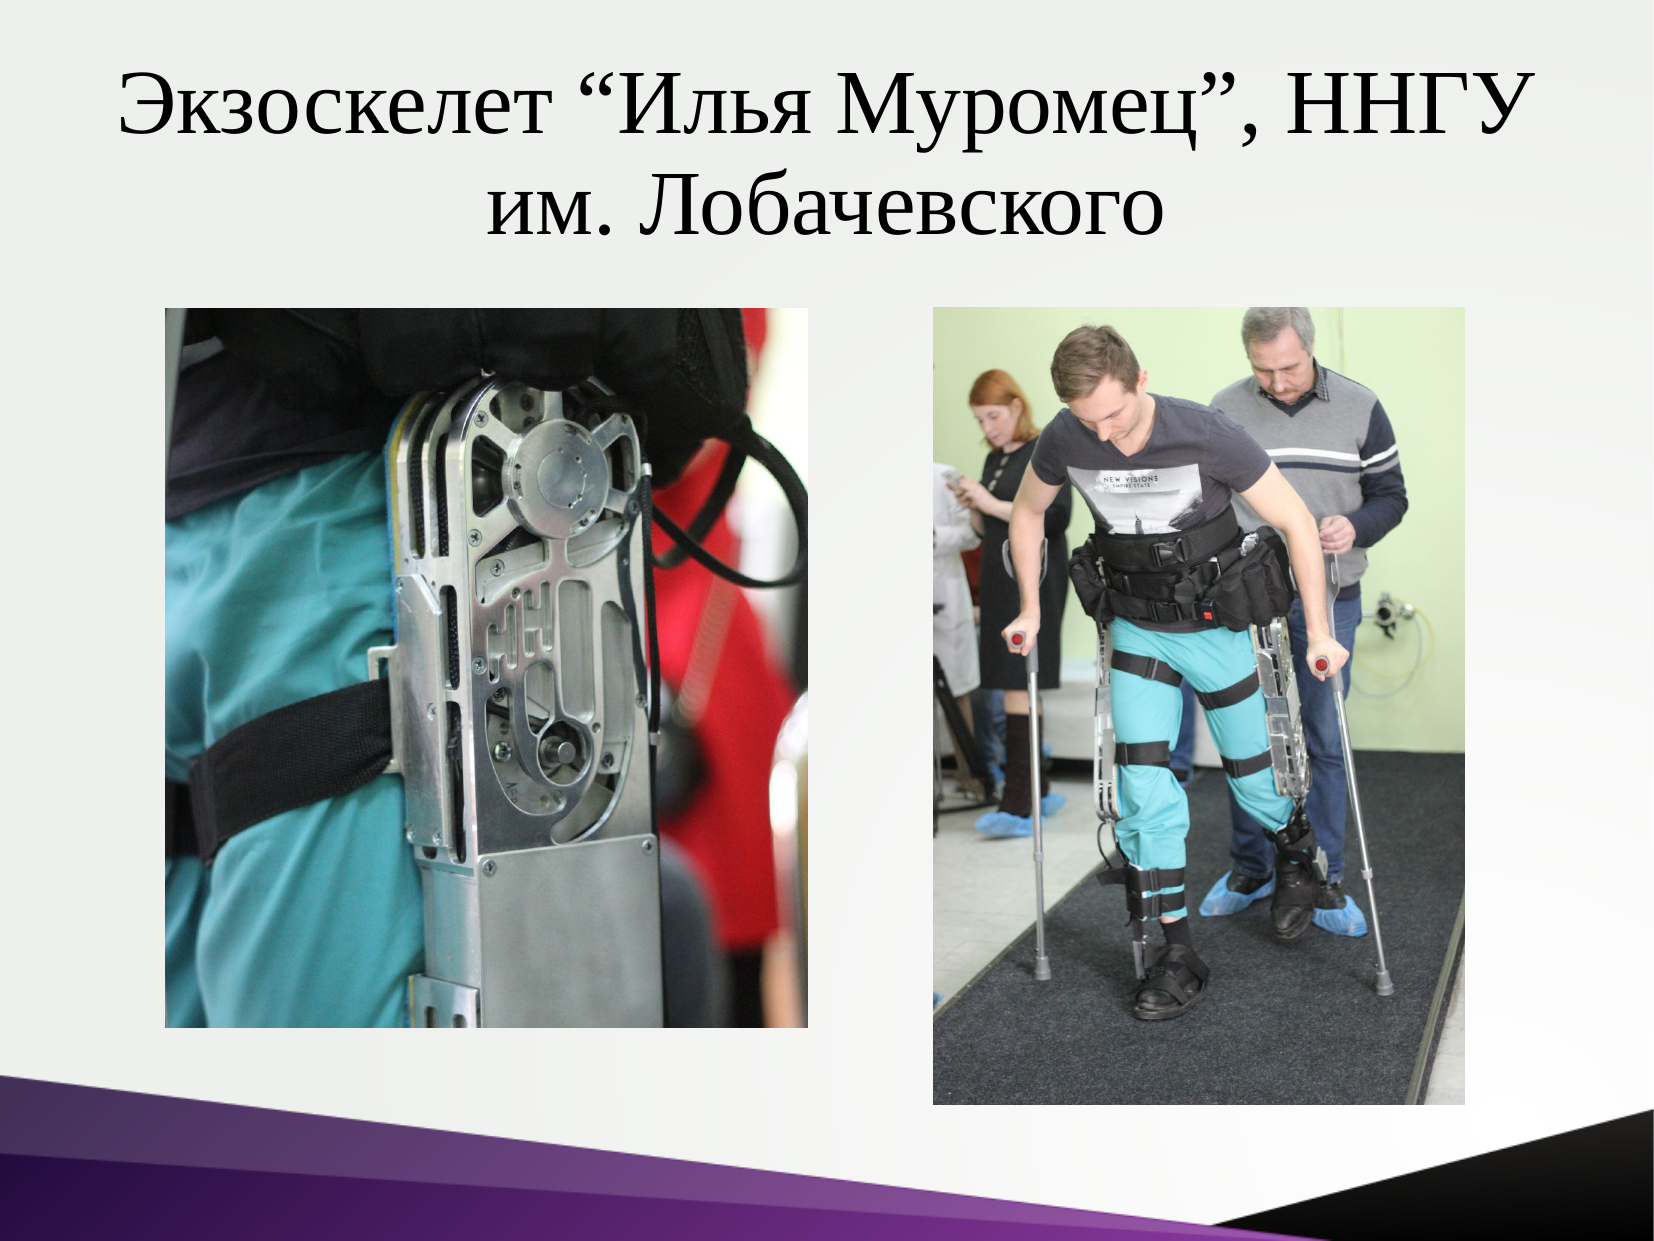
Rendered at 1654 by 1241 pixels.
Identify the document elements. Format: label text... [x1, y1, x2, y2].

title Экзоскелет “Илья Муромец”, ННГУ им. Лобачевского [82, 49, 1571, 257]
picture [0, 0, 1654, 1241]
